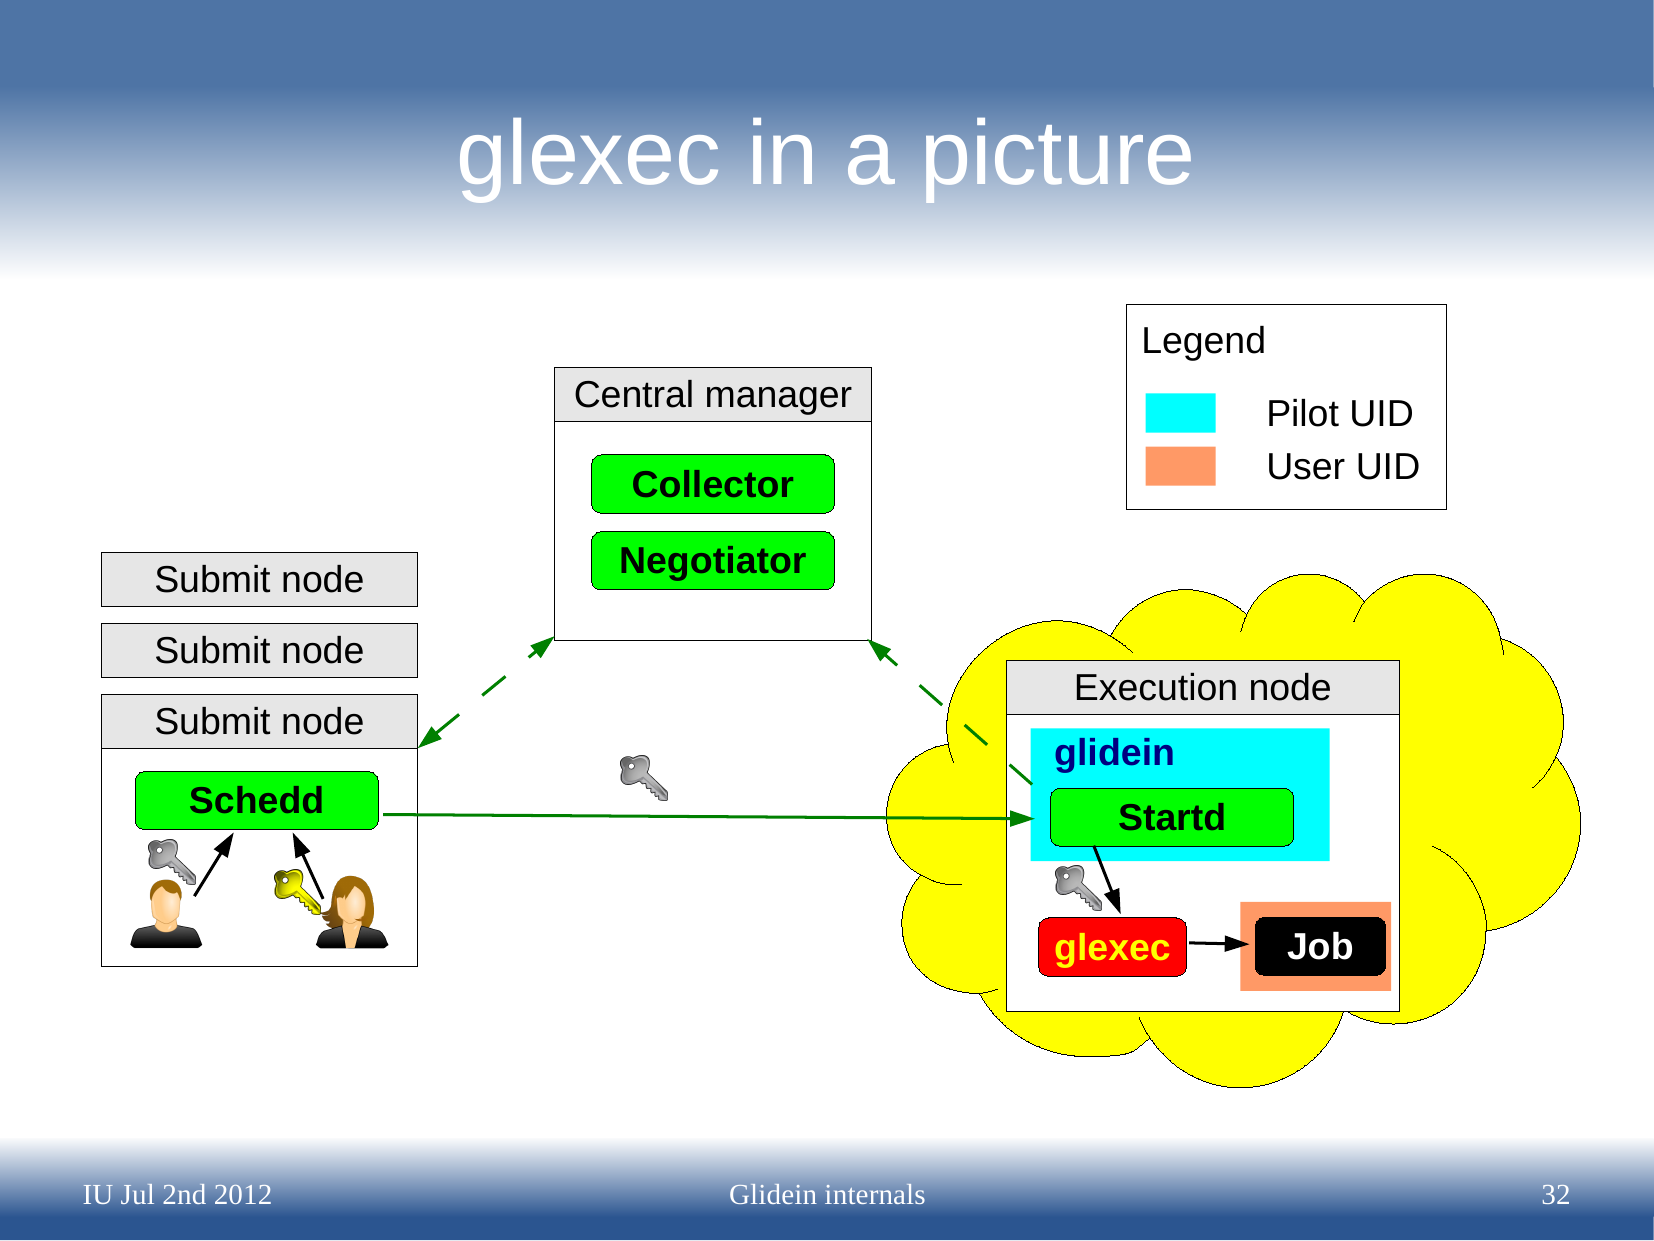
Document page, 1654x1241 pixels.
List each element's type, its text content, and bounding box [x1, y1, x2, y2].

text_box Pilot UID [1251, 384, 1430, 437]
picture [128, 839, 204, 950]
text_box Legend [1127, 312, 1282, 370]
text_box Central manager [554, 367, 872, 422]
title glexec in a picture [82, 49, 1571, 257]
picture [1055, 865, 1102, 911]
text_box Submit node [101, 694, 418, 749]
text_box Collector [591, 454, 835, 514]
text_box glidein [1039, 723, 1190, 781]
text_box [1145, 446, 1216, 486]
text_box Schedd [135, 771, 379, 830]
text_box Submit node [101, 623, 418, 678]
text_box [1145, 393, 1216, 433]
text_box Negotiator [591, 531, 835, 590]
text_box Startd [1050, 788, 1294, 847]
text_box glexec [1038, 917, 1187, 977]
picture [620, 755, 668, 801]
text_box Submit node [101, 552, 418, 607]
text_box Job [1255, 917, 1386, 976]
text_box User UID [1251, 437, 1436, 495]
text_box [886, 574, 1581, 1088]
text_box Execution node [1006, 660, 1400, 715]
picture [274, 869, 390, 950]
